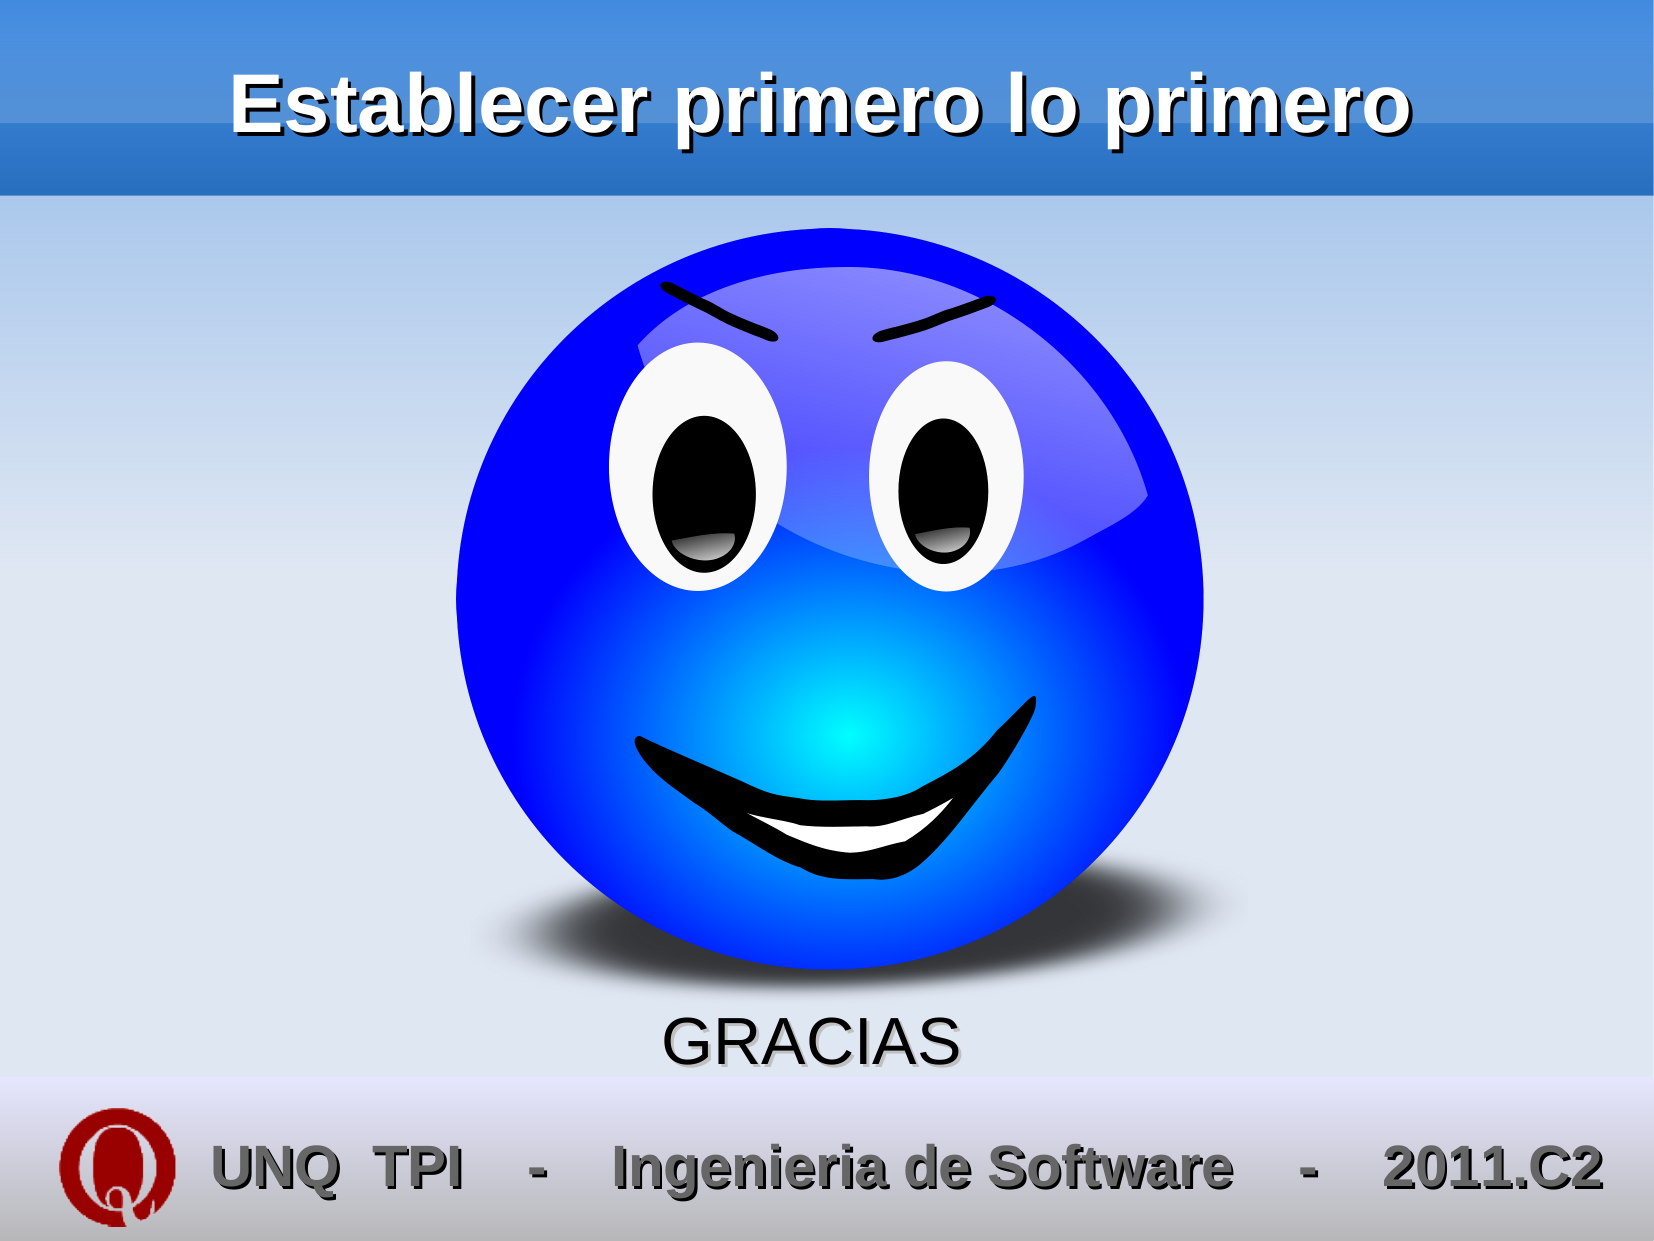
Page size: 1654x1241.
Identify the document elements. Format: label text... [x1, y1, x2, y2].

picture [59, 1108, 178, 1227]
picture [0, 0, 1654, 1077]
title UNQ TPI - Ingenieria de Software - 2011.C2 [0, 1077, 1654, 1241]
text_box GRACIAS [661, 1003, 992, 1079]
title Establecer primero lo primero [76, 0, 1566, 208]
